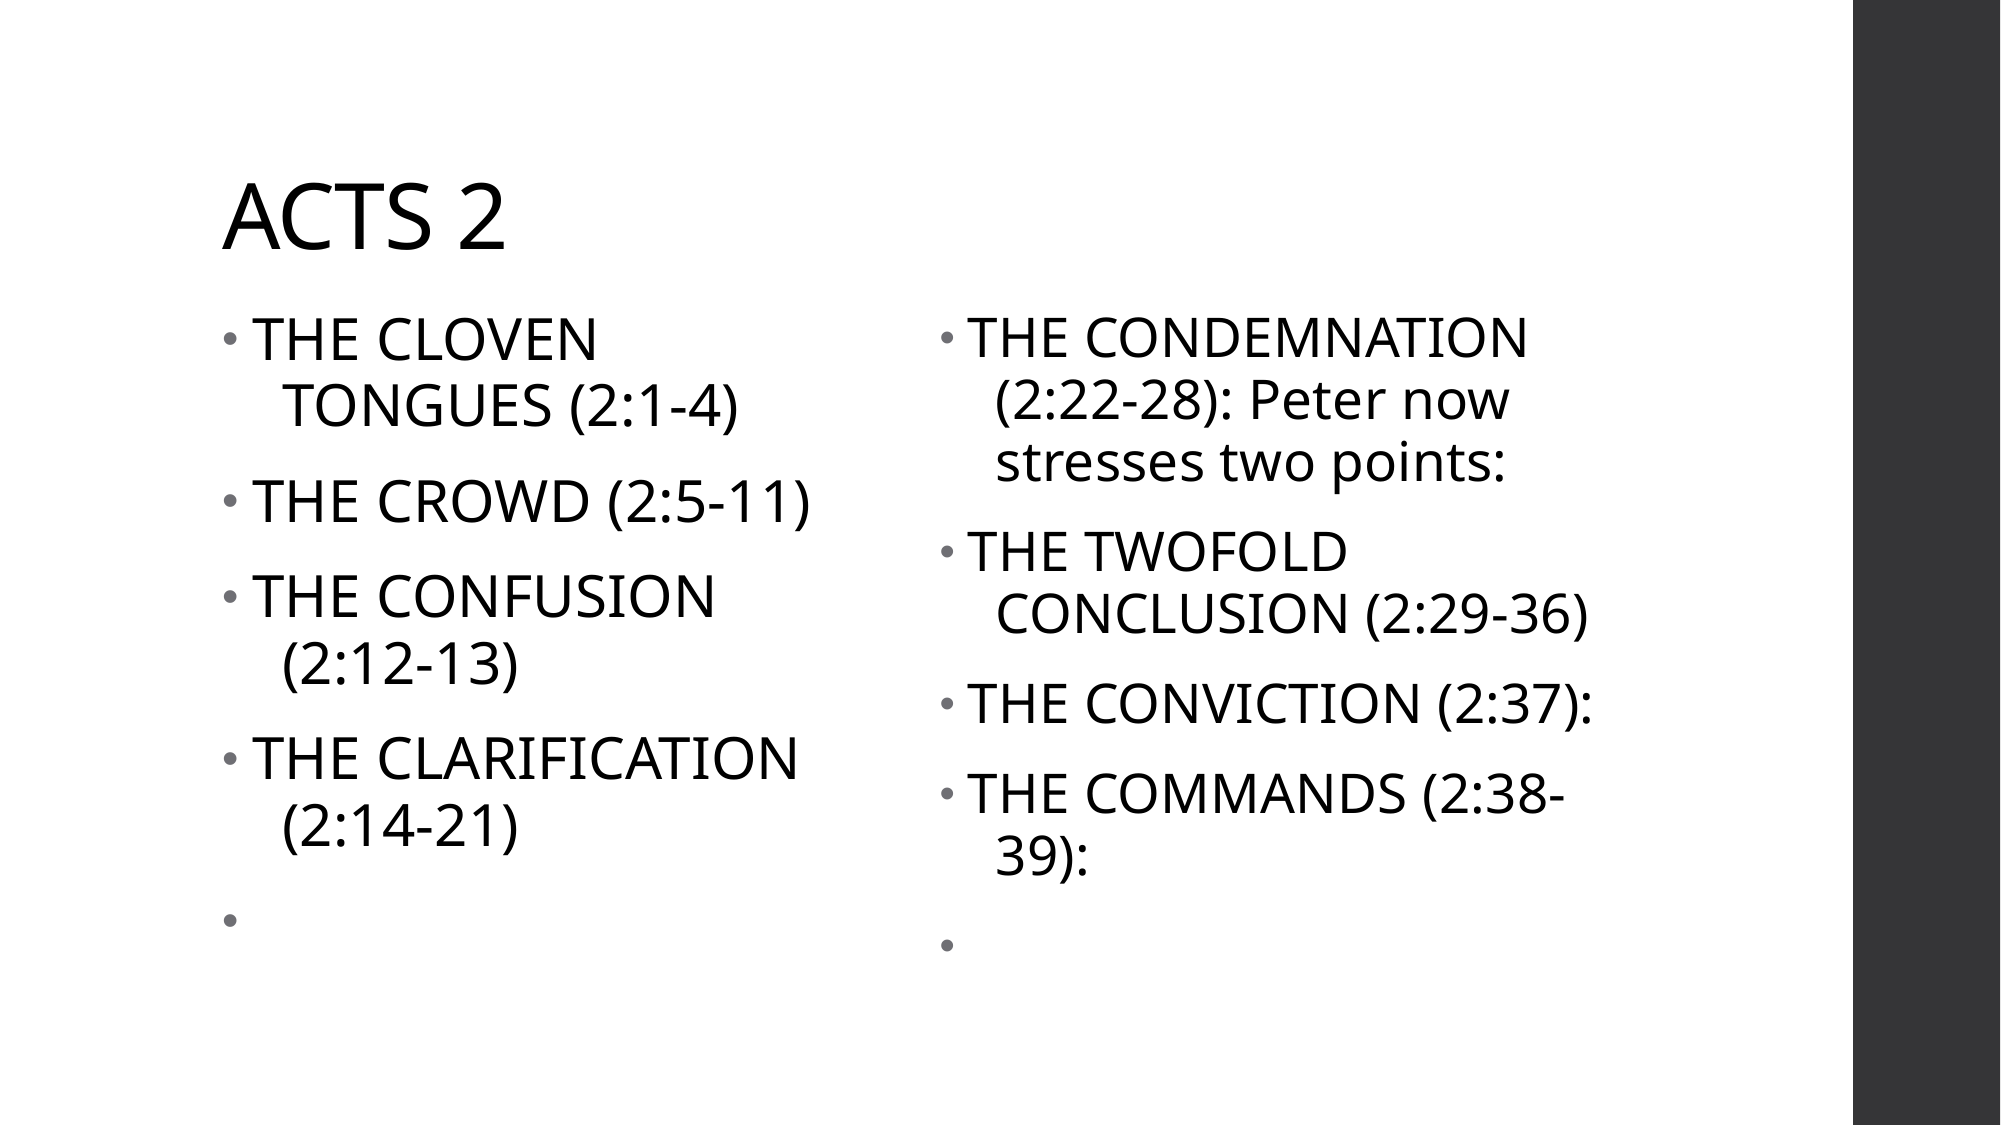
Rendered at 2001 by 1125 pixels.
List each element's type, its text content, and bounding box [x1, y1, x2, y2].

list THE CLOVEN TONGUES (2:1-4) THE CROWD (2:5-11) THE CONFUSION (2:12-13) THE CLARIFICATION (2:14-21) [207, 299, 900, 1014]
list THE CONDEMNATION (2:22-28): Peter now stresses two points: THE TWOFOLD CONCLUSION (2:29-36) THE CONVICTION (2:37): THE COMMANDS (2:38-39): [924, 299, 1617, 1014]
title ACTS 2 [206, 60, 1797, 278]
